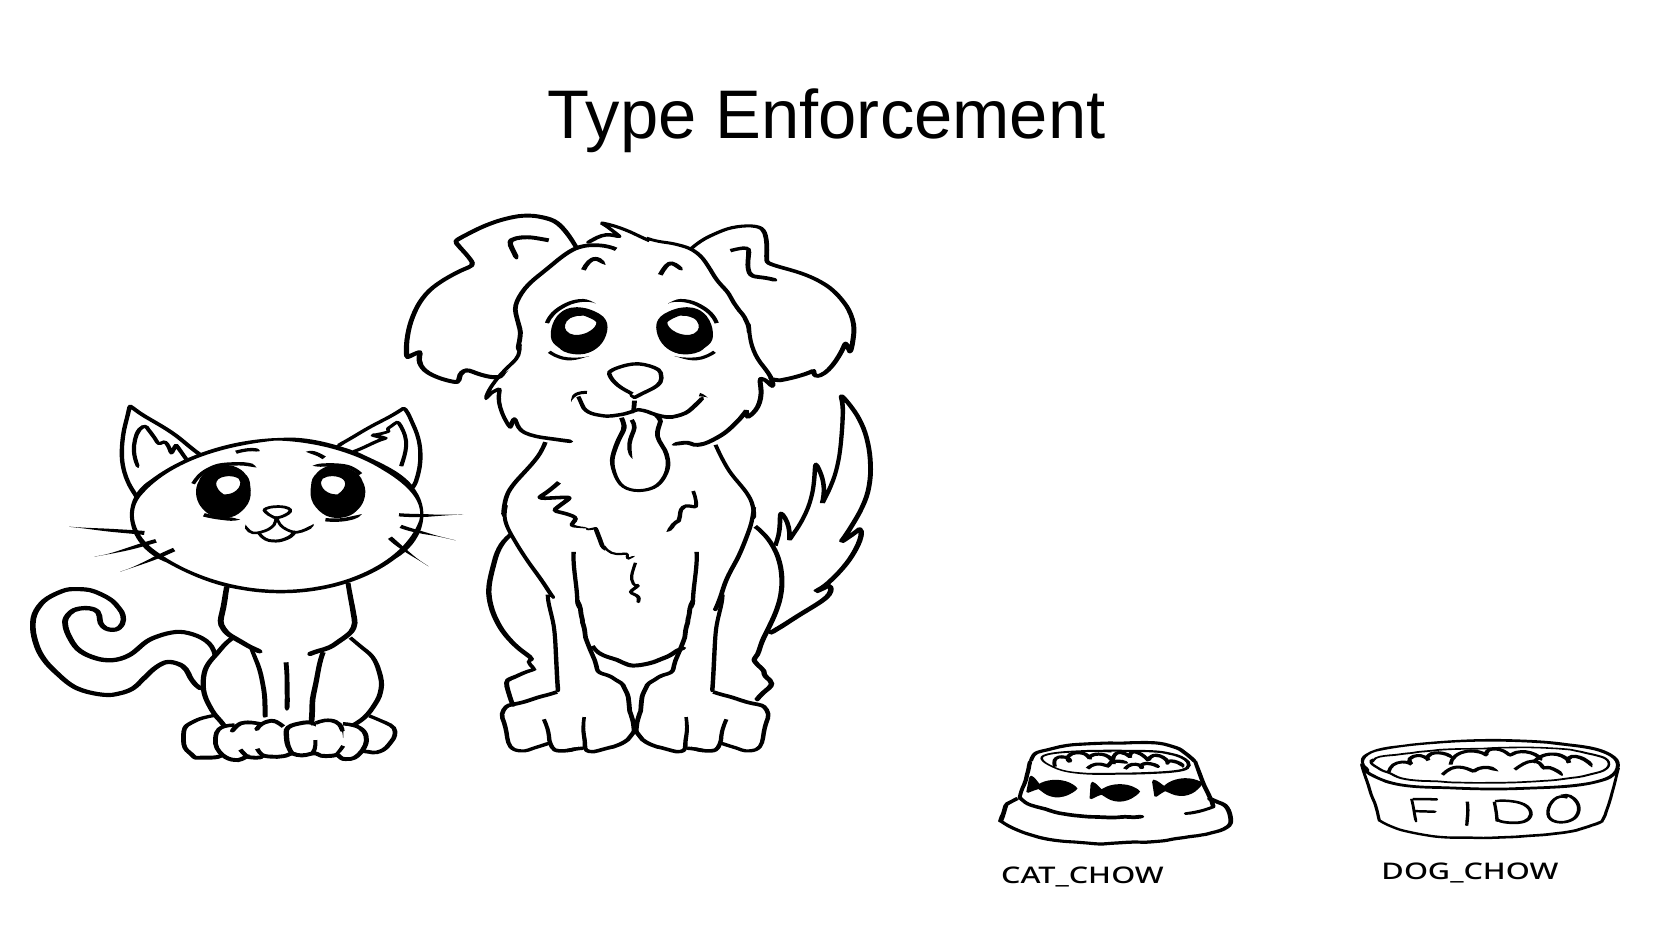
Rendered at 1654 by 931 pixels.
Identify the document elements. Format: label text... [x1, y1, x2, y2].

picture [29, 213, 874, 763]
picture [998, 738, 1620, 889]
title Type Enforcement [82, 36, 1571, 193]
